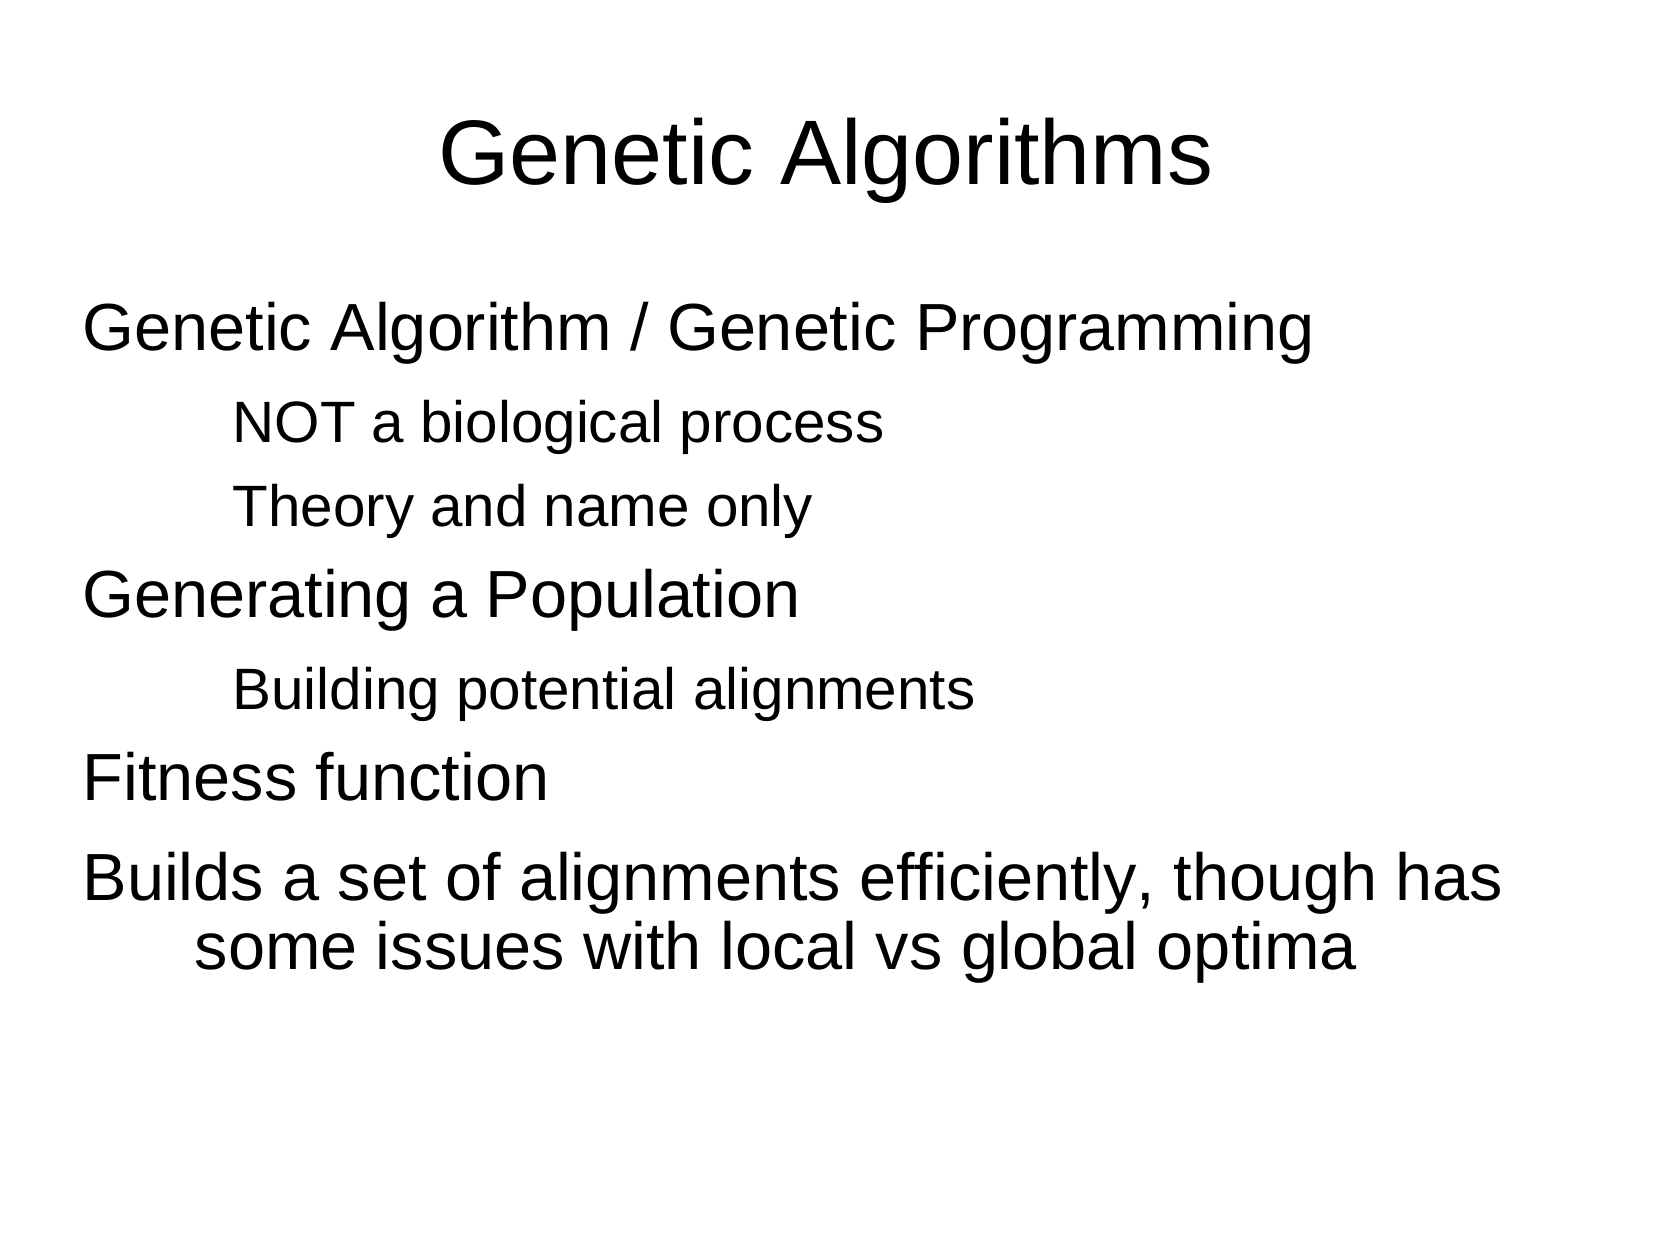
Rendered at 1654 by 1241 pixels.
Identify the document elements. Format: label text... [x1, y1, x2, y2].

list Genetic Algorithm / Genetic Programming NOT a biological process Theory and name only Generating a Population Building potential alignments Fitness function Builds a set of alignments efficiently, though has some issues with local vs global optima [82, 290, 1571, 1139]
title Genetic Algorithms [82, 56, 1571, 249]
